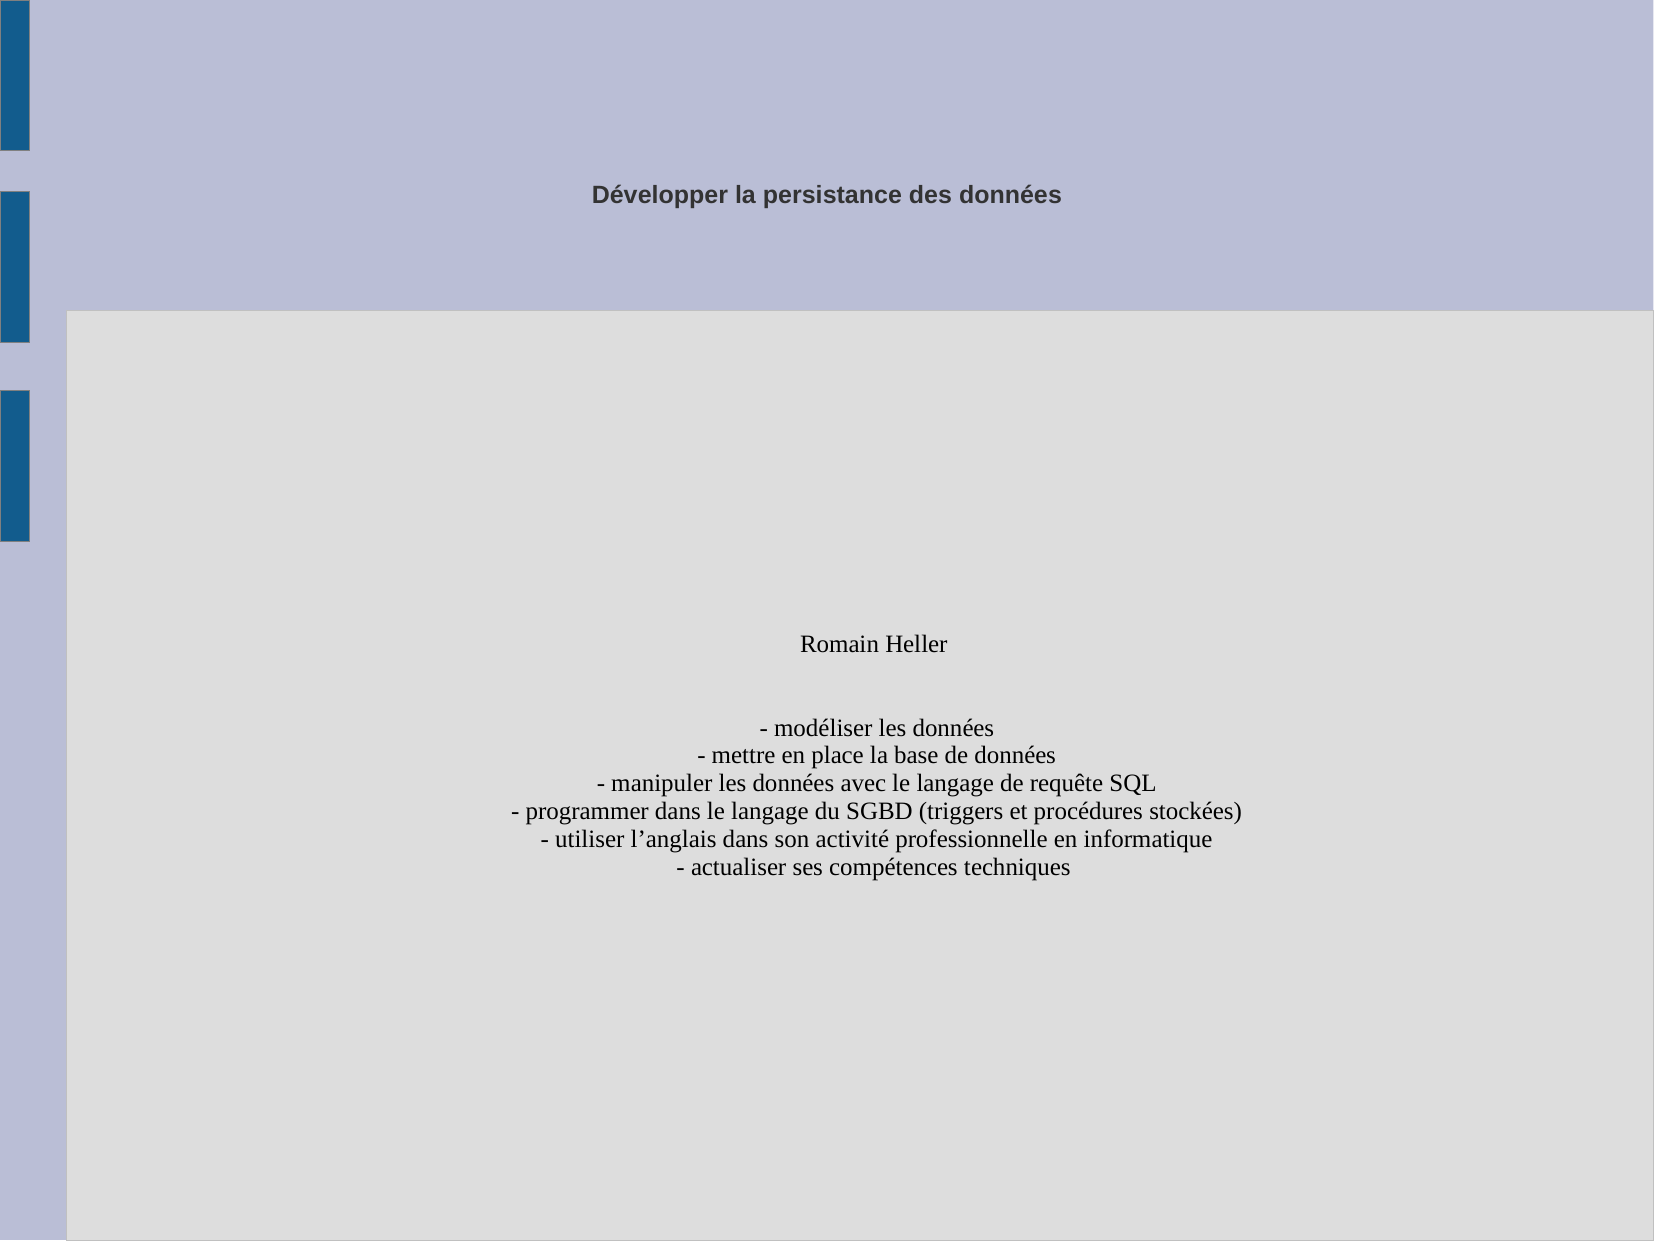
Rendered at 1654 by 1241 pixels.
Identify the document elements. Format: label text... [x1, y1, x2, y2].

subtitle Romain Heller - modéliser les données - mettre en place la base de données - manipuler les données avec le langage de requête SQL - programmer dans le langage du SGBD (triggers et procédures stockées) - utiliser l’anglais dans son activité professionnelle en informatique - actualiser ses compétences techniques [178, 364, 1570, 1147]
title Développer la persistance des données [121, 91, 1534, 299]
